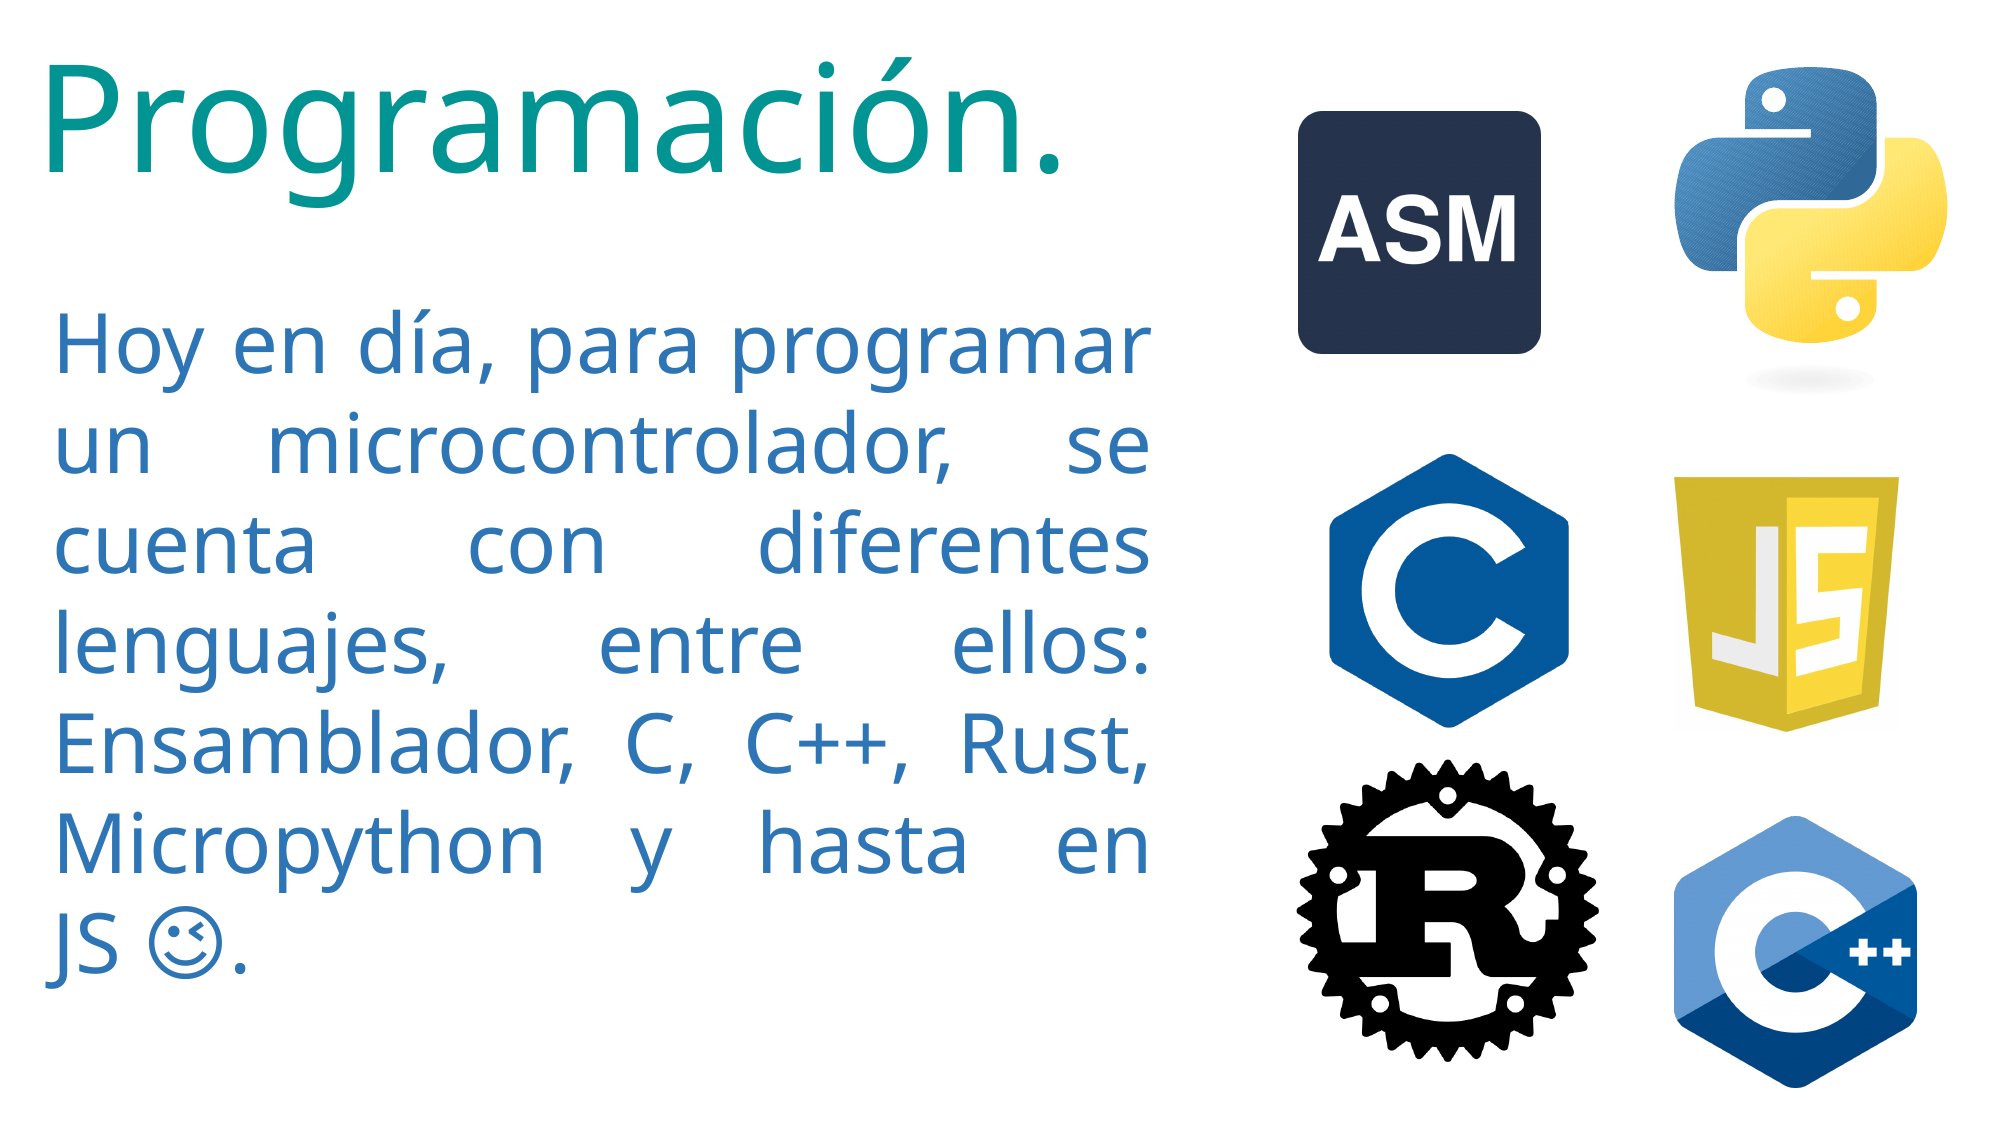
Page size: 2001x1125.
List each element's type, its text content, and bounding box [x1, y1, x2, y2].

picture [1295, 758, 1600, 1063]
picture [1674, 816, 1917, 1089]
picture [1298, 449, 1600, 733]
picture [1298, 111, 1541, 354]
picture [1674, 477, 1899, 733]
text_box Hoy en día, para programar un microcontrolador, se cuenta con diferentes lenguajes, entre ellos: Ensamblador, C, C++, Rust, Micropython y hasta en JS 😉. [37, 282, 1169, 1005]
picture [1674, 67, 1976, 398]
title Programación. [19, 15, 1745, 233]
